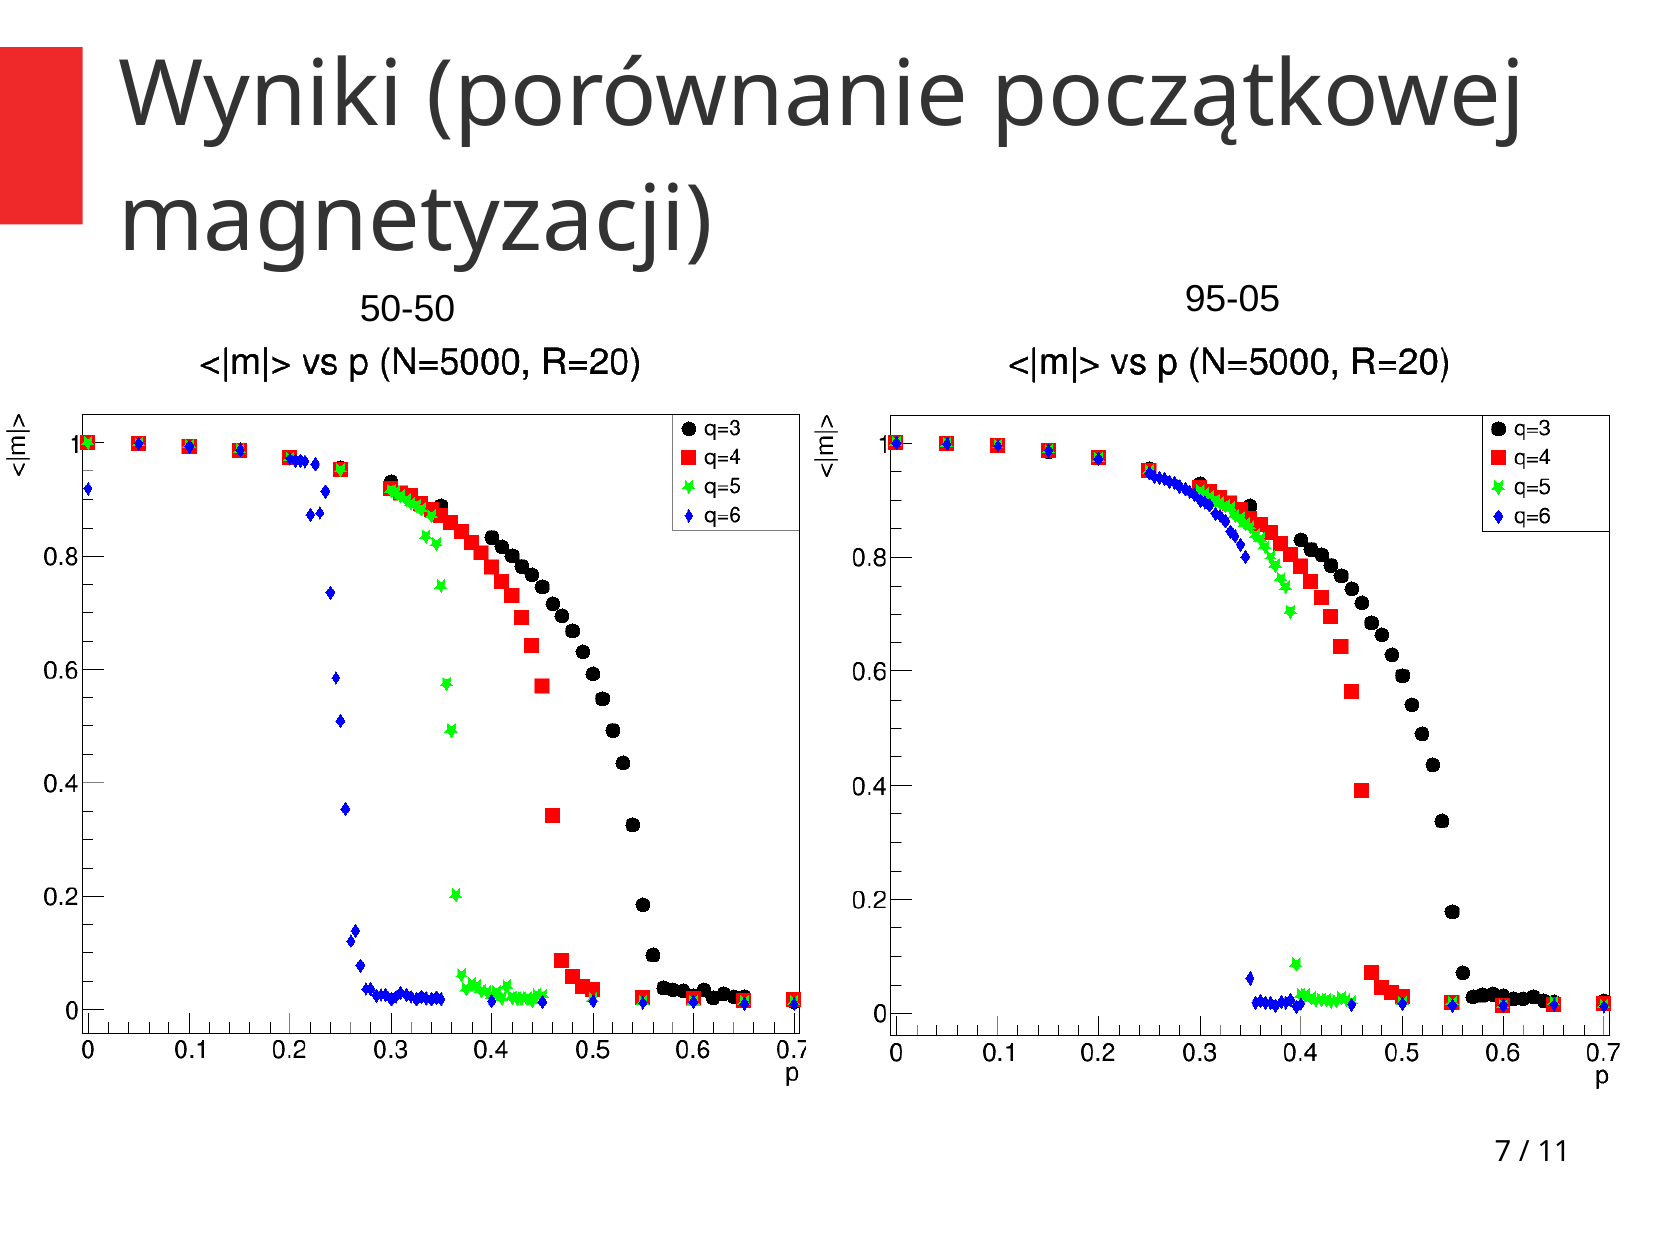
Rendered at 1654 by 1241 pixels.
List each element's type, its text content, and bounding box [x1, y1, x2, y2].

text_box 50-50 [345, 280, 481, 338]
title Wyniki (porównanie początkowej magnetyzacji) [118, 45, 1571, 260]
text_box 95-05 [1170, 270, 1306, 327]
picture [0, 337, 1651, 1113]
